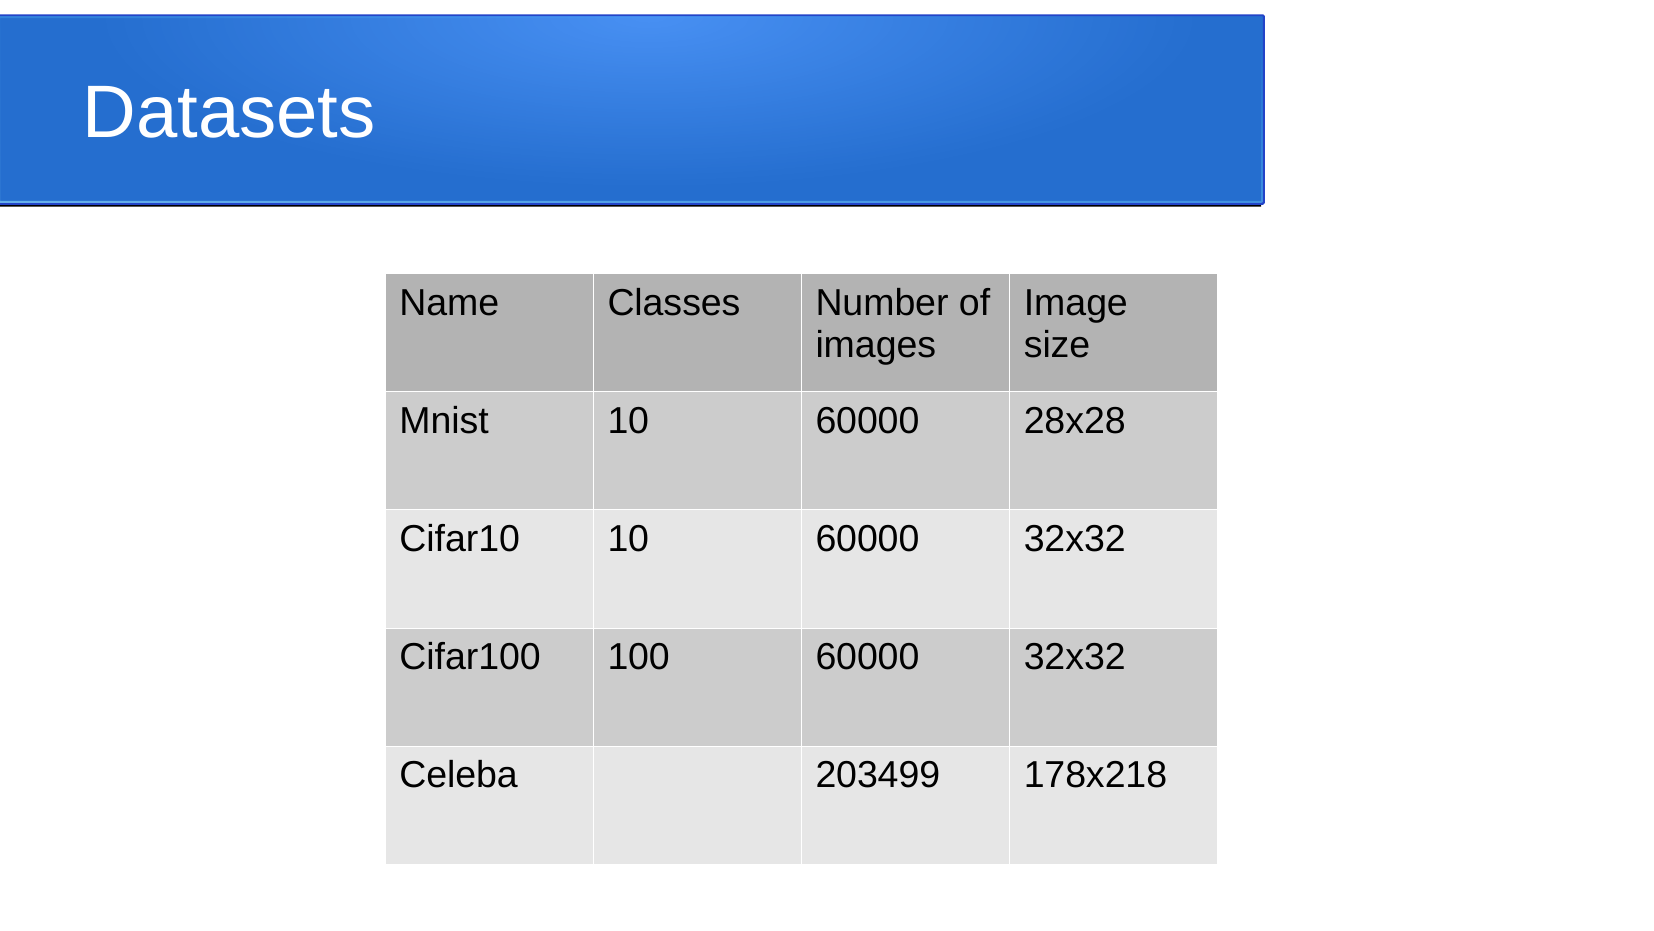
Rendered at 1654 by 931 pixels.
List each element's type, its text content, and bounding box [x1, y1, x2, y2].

table_cell 10 [594, 510, 801, 628]
table_header Name [386, 274, 593, 391]
table_cell 32x32 [1010, 510, 1217, 628]
table_cell 203499 [802, 747, 1009, 864]
table_cell Cifar100 [386, 629, 593, 746]
table_header Number of images [802, 274, 1009, 391]
table_cell 60000 [802, 392, 1009, 509]
table_cell 60000 [802, 629, 1009, 746]
table_cell Celeba [386, 747, 593, 864]
table_cell 178x218 [1010, 747, 1217, 864]
table_cell 32x32 [1010, 629, 1217, 746]
title Datasets [82, 35, 1235, 189]
table_cell Mnist [386, 392, 593, 509]
table_cell 100 [594, 629, 801, 746]
table_header Image size [1010, 274, 1217, 391]
table_cell 60000 [802, 510, 1009, 628]
table_cell Cifar10 [386, 510, 593, 628]
table_cell 10 [594, 392, 801, 509]
table_cell 28x28 [1010, 392, 1217, 509]
table_cell [594, 747, 801, 864]
table_header Classes [594, 274, 801, 391]
